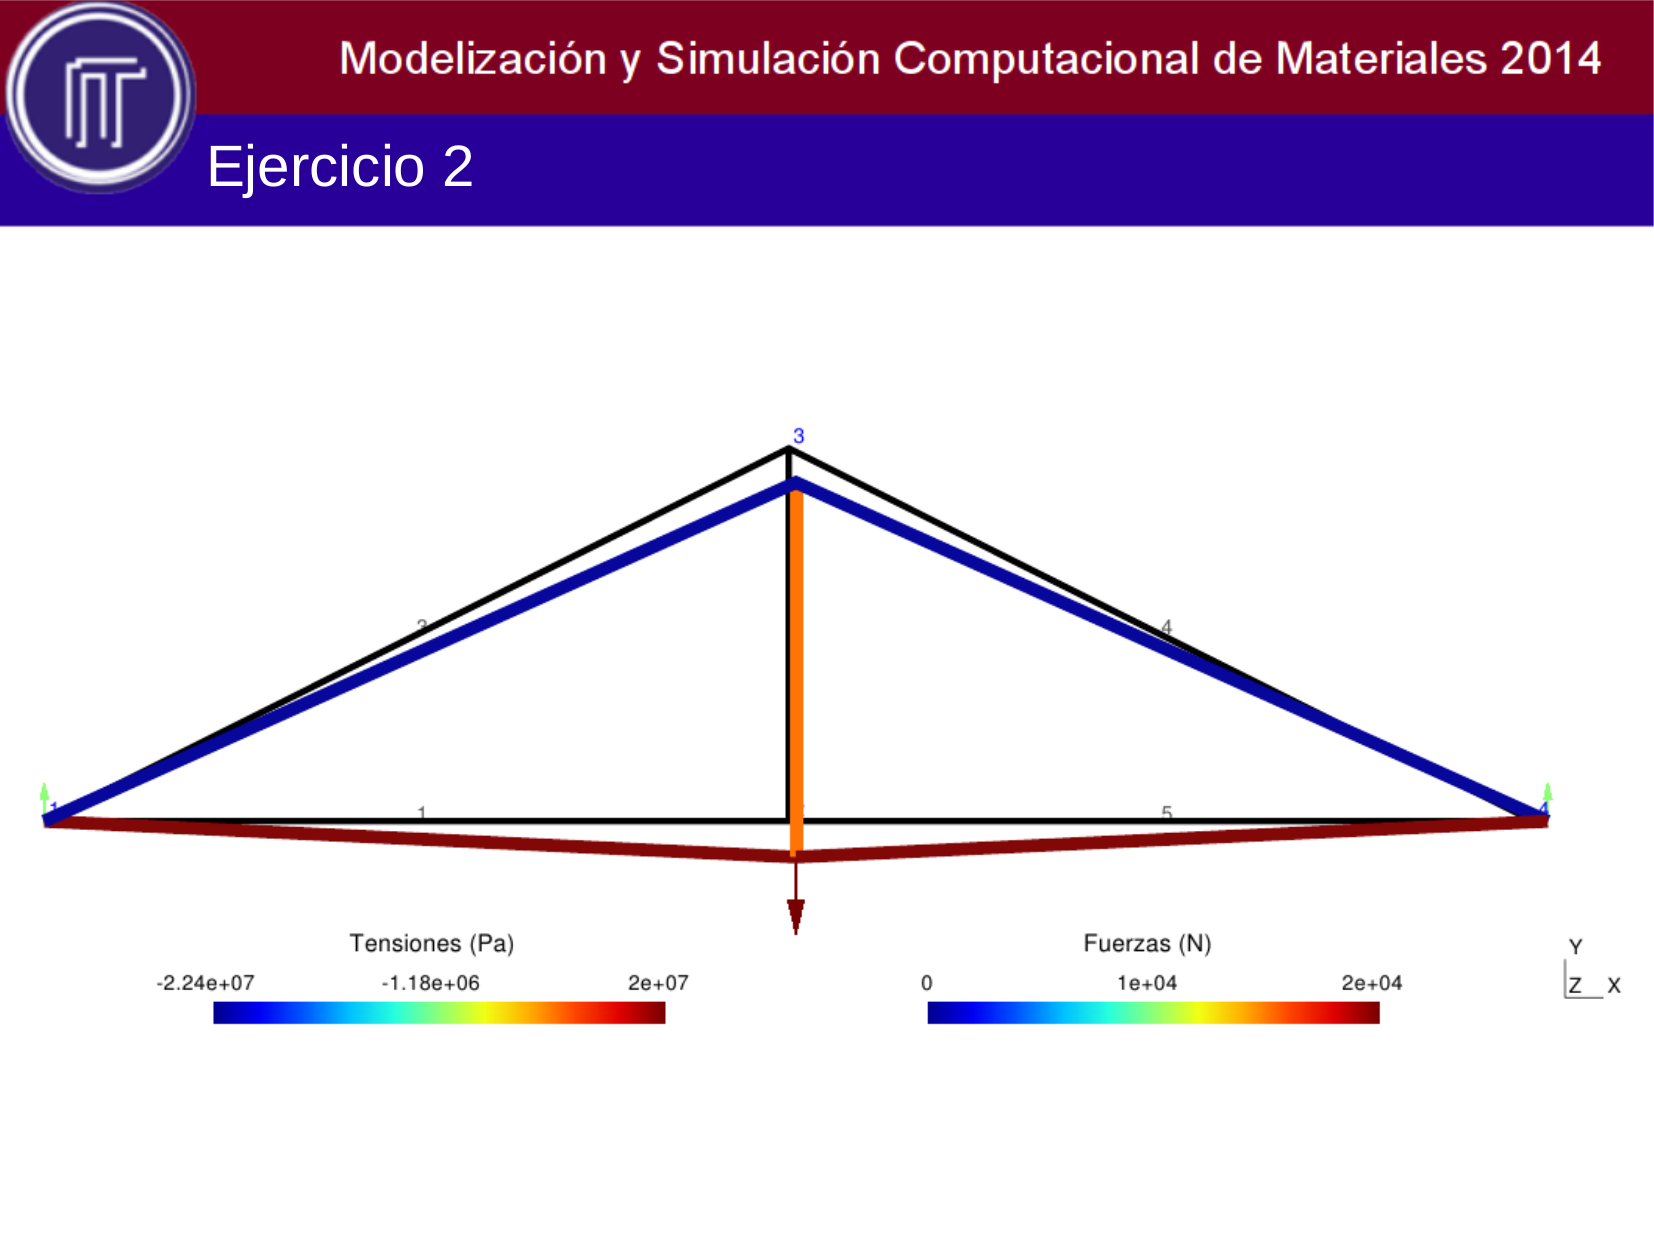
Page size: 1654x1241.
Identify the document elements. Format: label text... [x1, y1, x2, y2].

picture [0, 0, 1654, 1241]
text_box Ejercicio 2 [191, 126, 1392, 207]
